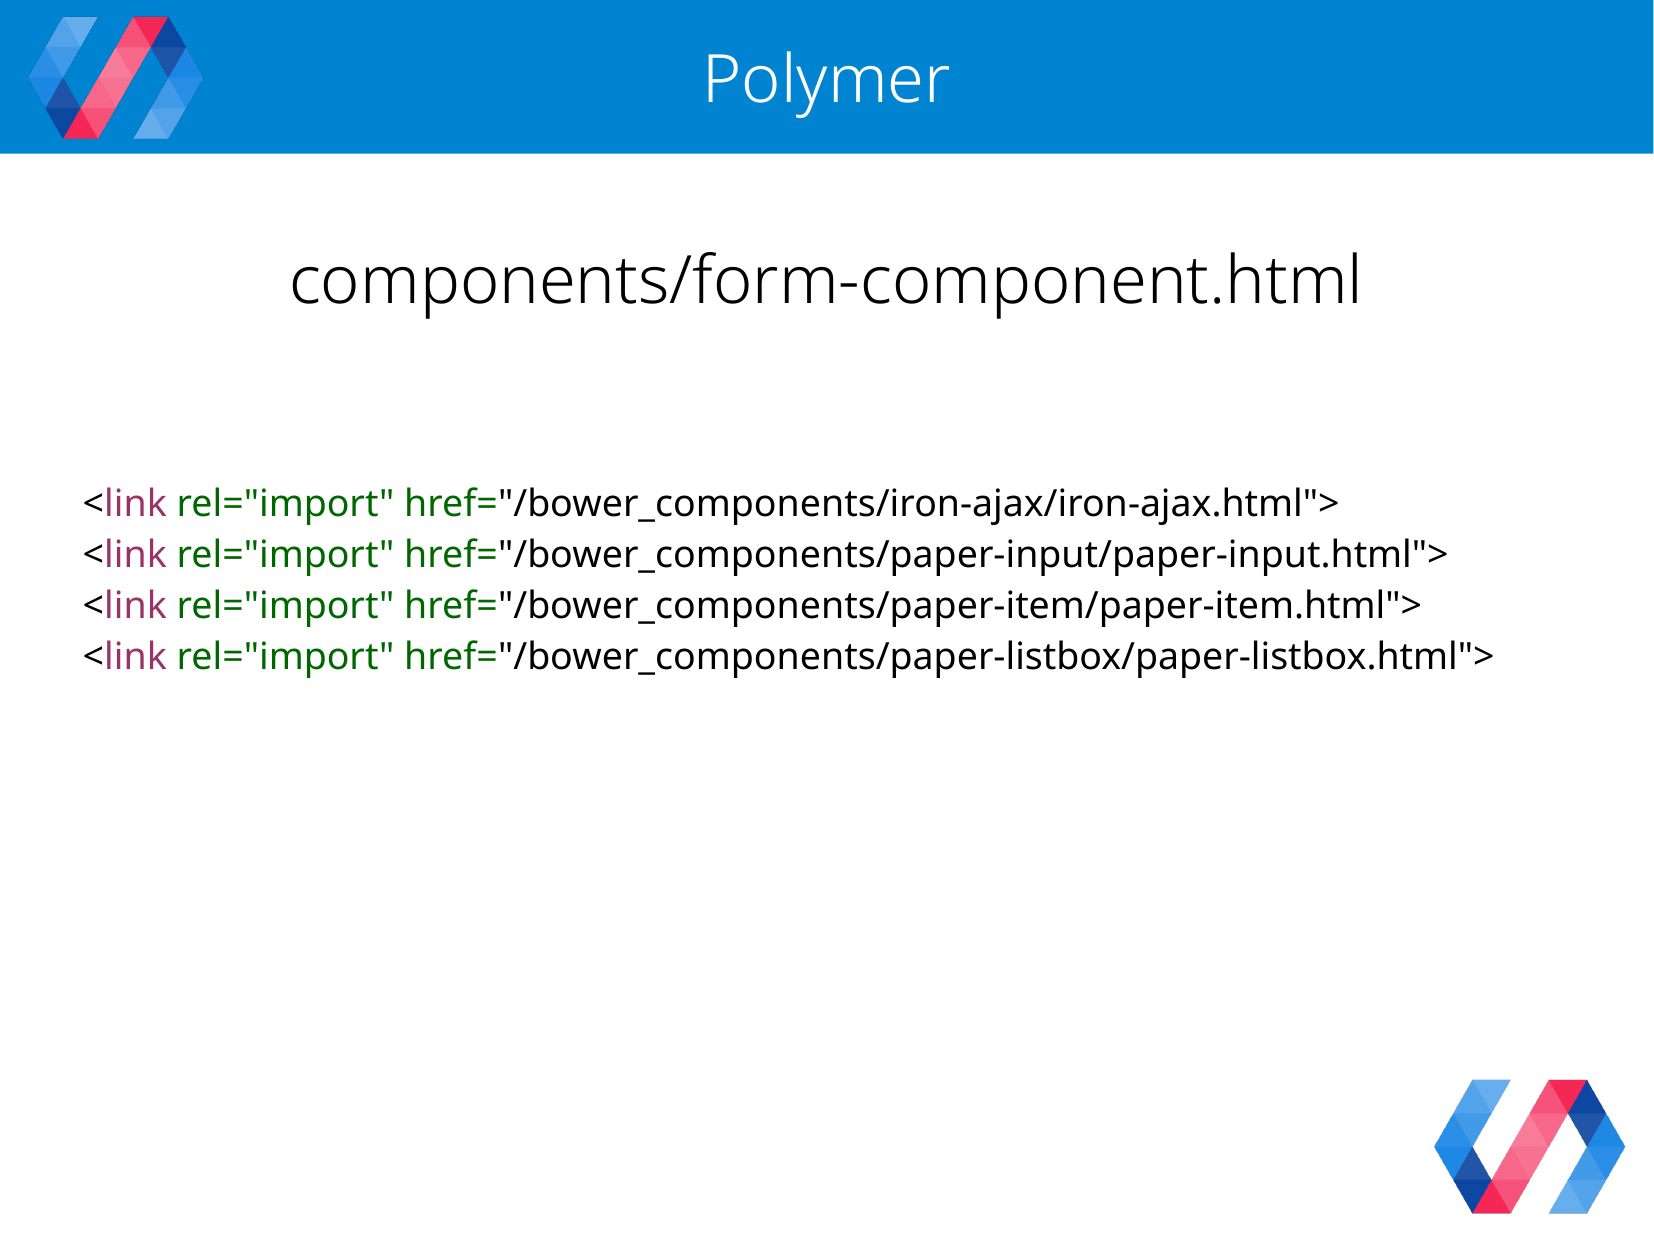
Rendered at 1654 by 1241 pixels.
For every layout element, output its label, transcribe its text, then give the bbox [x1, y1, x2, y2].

title Polymer [0, 0, 1654, 154]
text_box components/form-component.html <link rel="import" href="/bower_components/iron-ajax/iron-ajax.html"> <link rel="import" href="/bower_components/paper-input/paper-input.html"> <link rel="import" href="/bower_components/paper-item/paper-item.html"> <link rel="import" href="/bower_components/paper-listbox/paper-listbox.html"> [82, 232, 1571, 1052]
picture [1429, 1076, 1630, 1217]
picture [23, 13, 208, 142]
